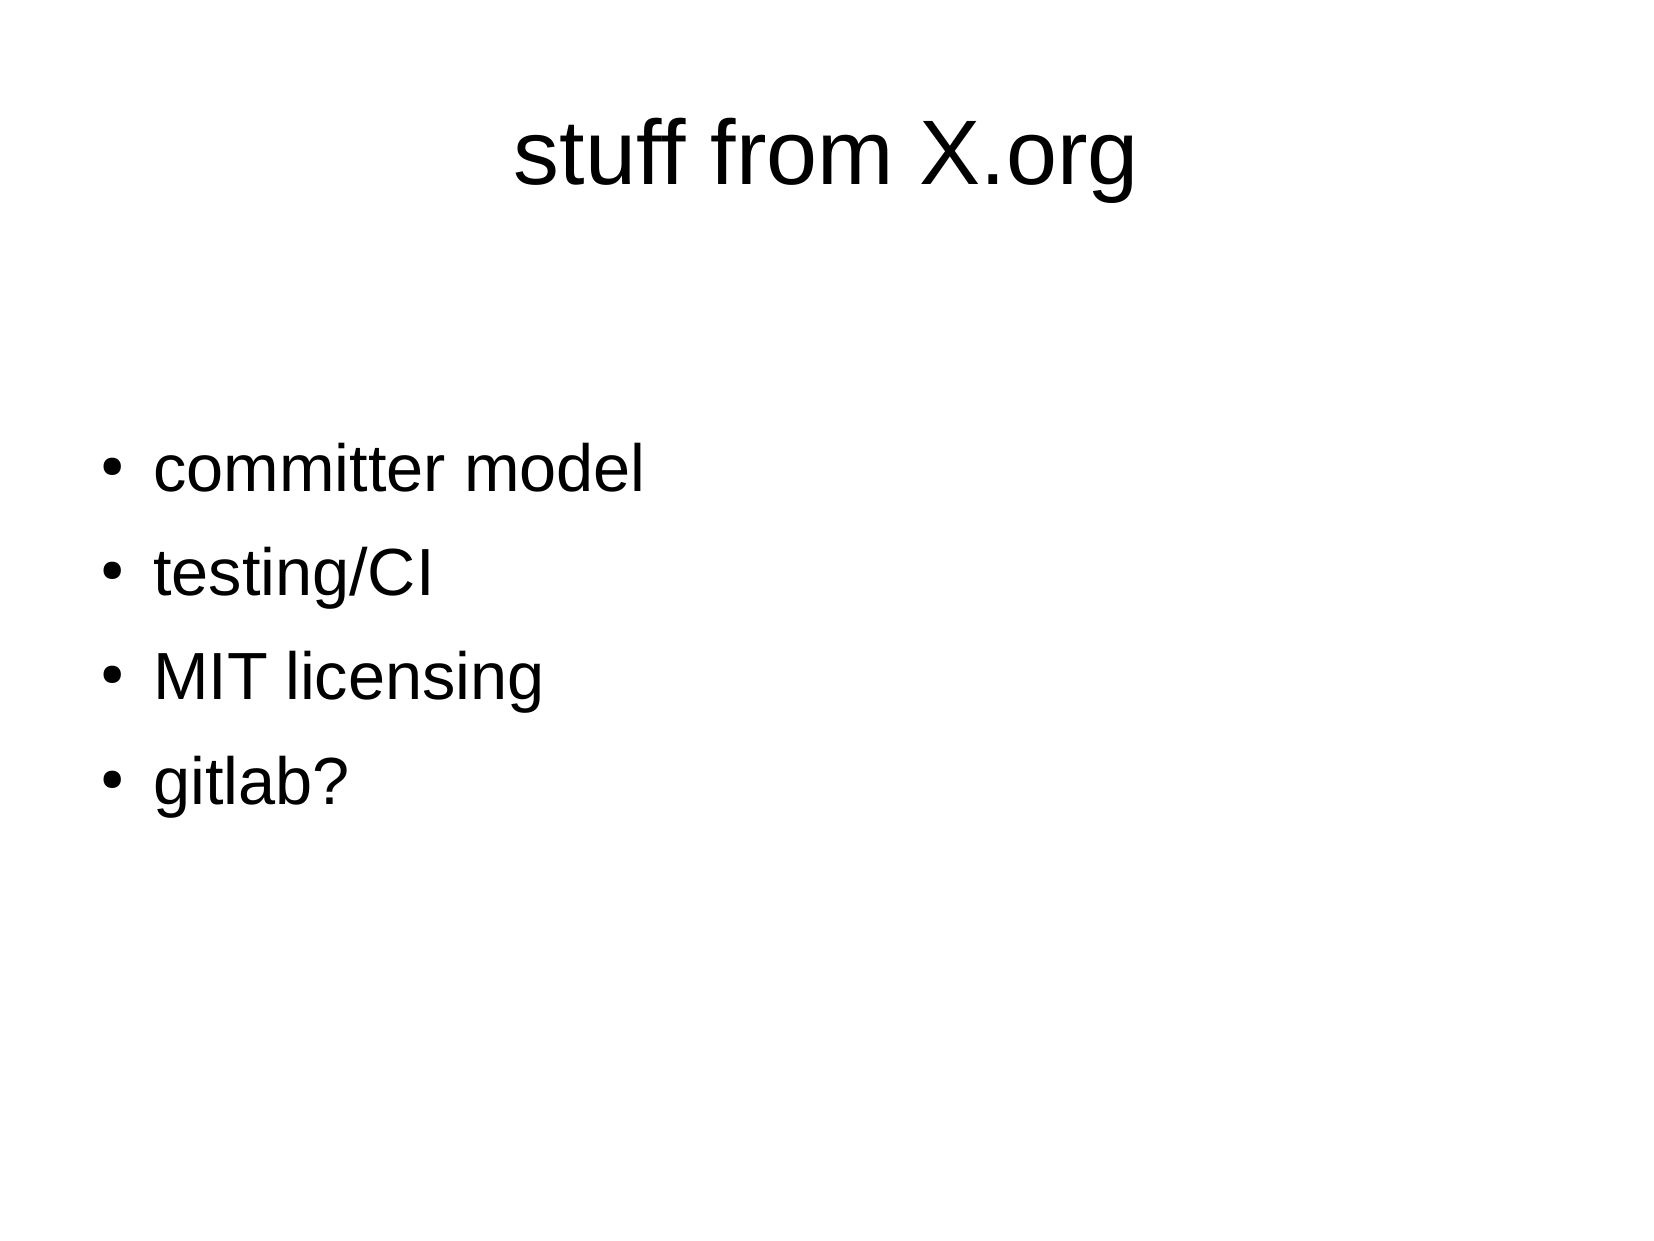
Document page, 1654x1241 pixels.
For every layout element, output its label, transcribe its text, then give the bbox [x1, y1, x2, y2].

title stuff from X.org [82, 49, 1571, 257]
list committer model testing/CI MIT licensing gitlab? [82, 431, 1571, 1021]
